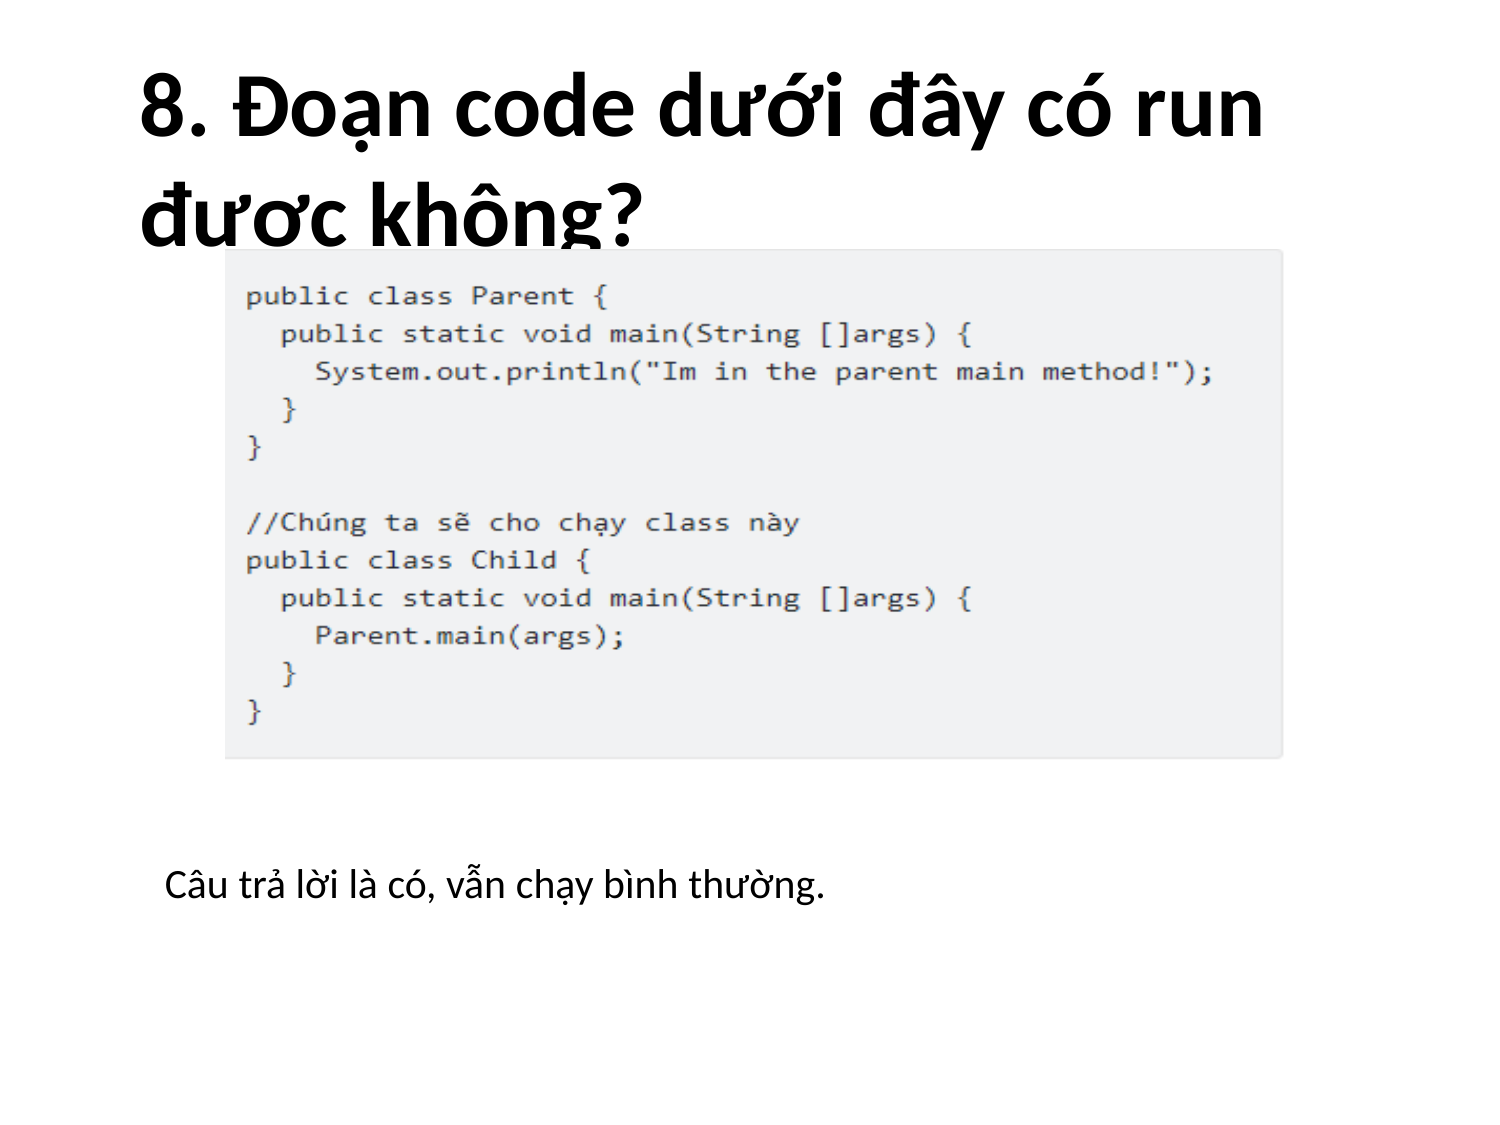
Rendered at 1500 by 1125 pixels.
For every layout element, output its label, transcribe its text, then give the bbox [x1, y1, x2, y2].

picture [225, 249, 1288, 763]
title 8. Đoạn code dưới đây có run được không? [125, 37, 1400, 238]
text_box Câu trả lời là có, vẫn chạy bình thường. [150, 849, 1075, 915]
